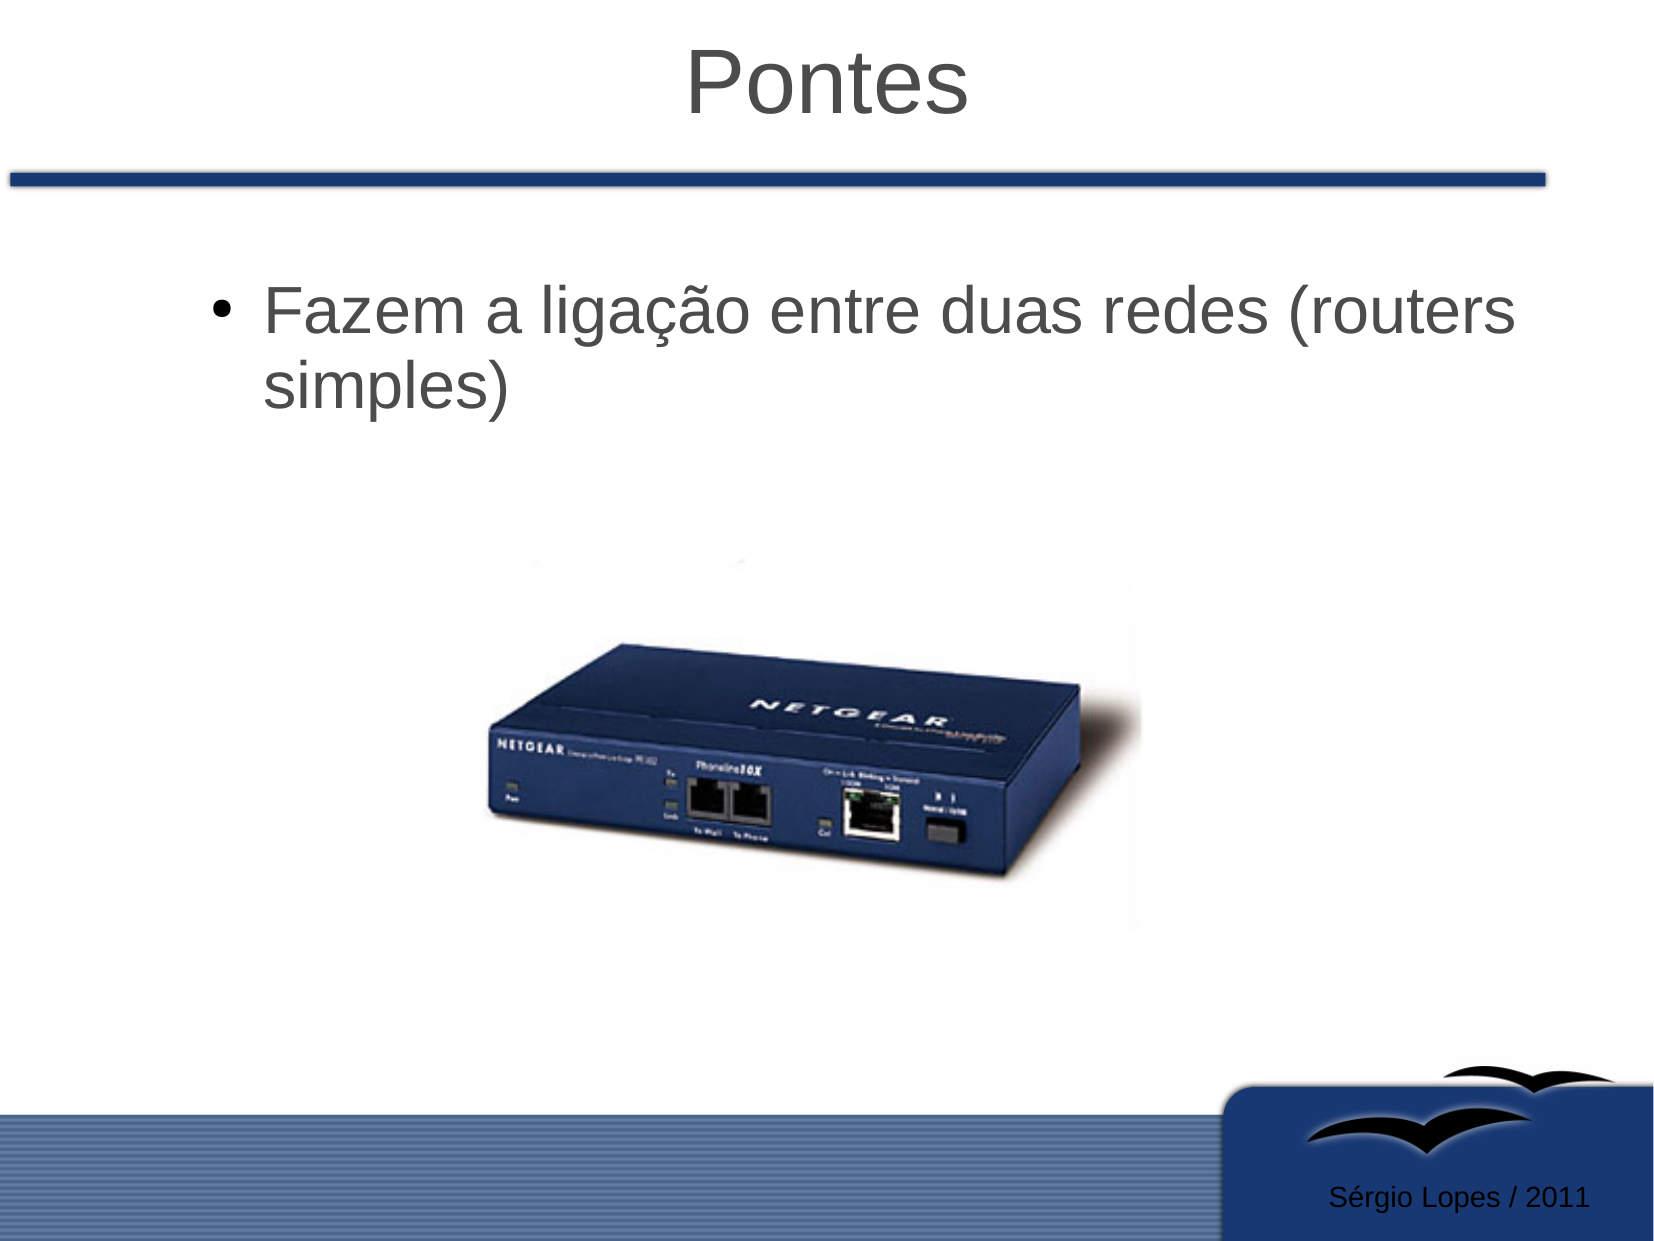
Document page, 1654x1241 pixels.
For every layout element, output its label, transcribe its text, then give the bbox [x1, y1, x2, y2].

title Pontes [121, 0, 1534, 164]
picture [0, 0, 1654, 1241]
list Fazem a ligação entre duas redes (routers simples) [121, 273, 1534, 1056]
text_box Sérgio Lopes / 2011 [1328, 1181, 1588, 1214]
